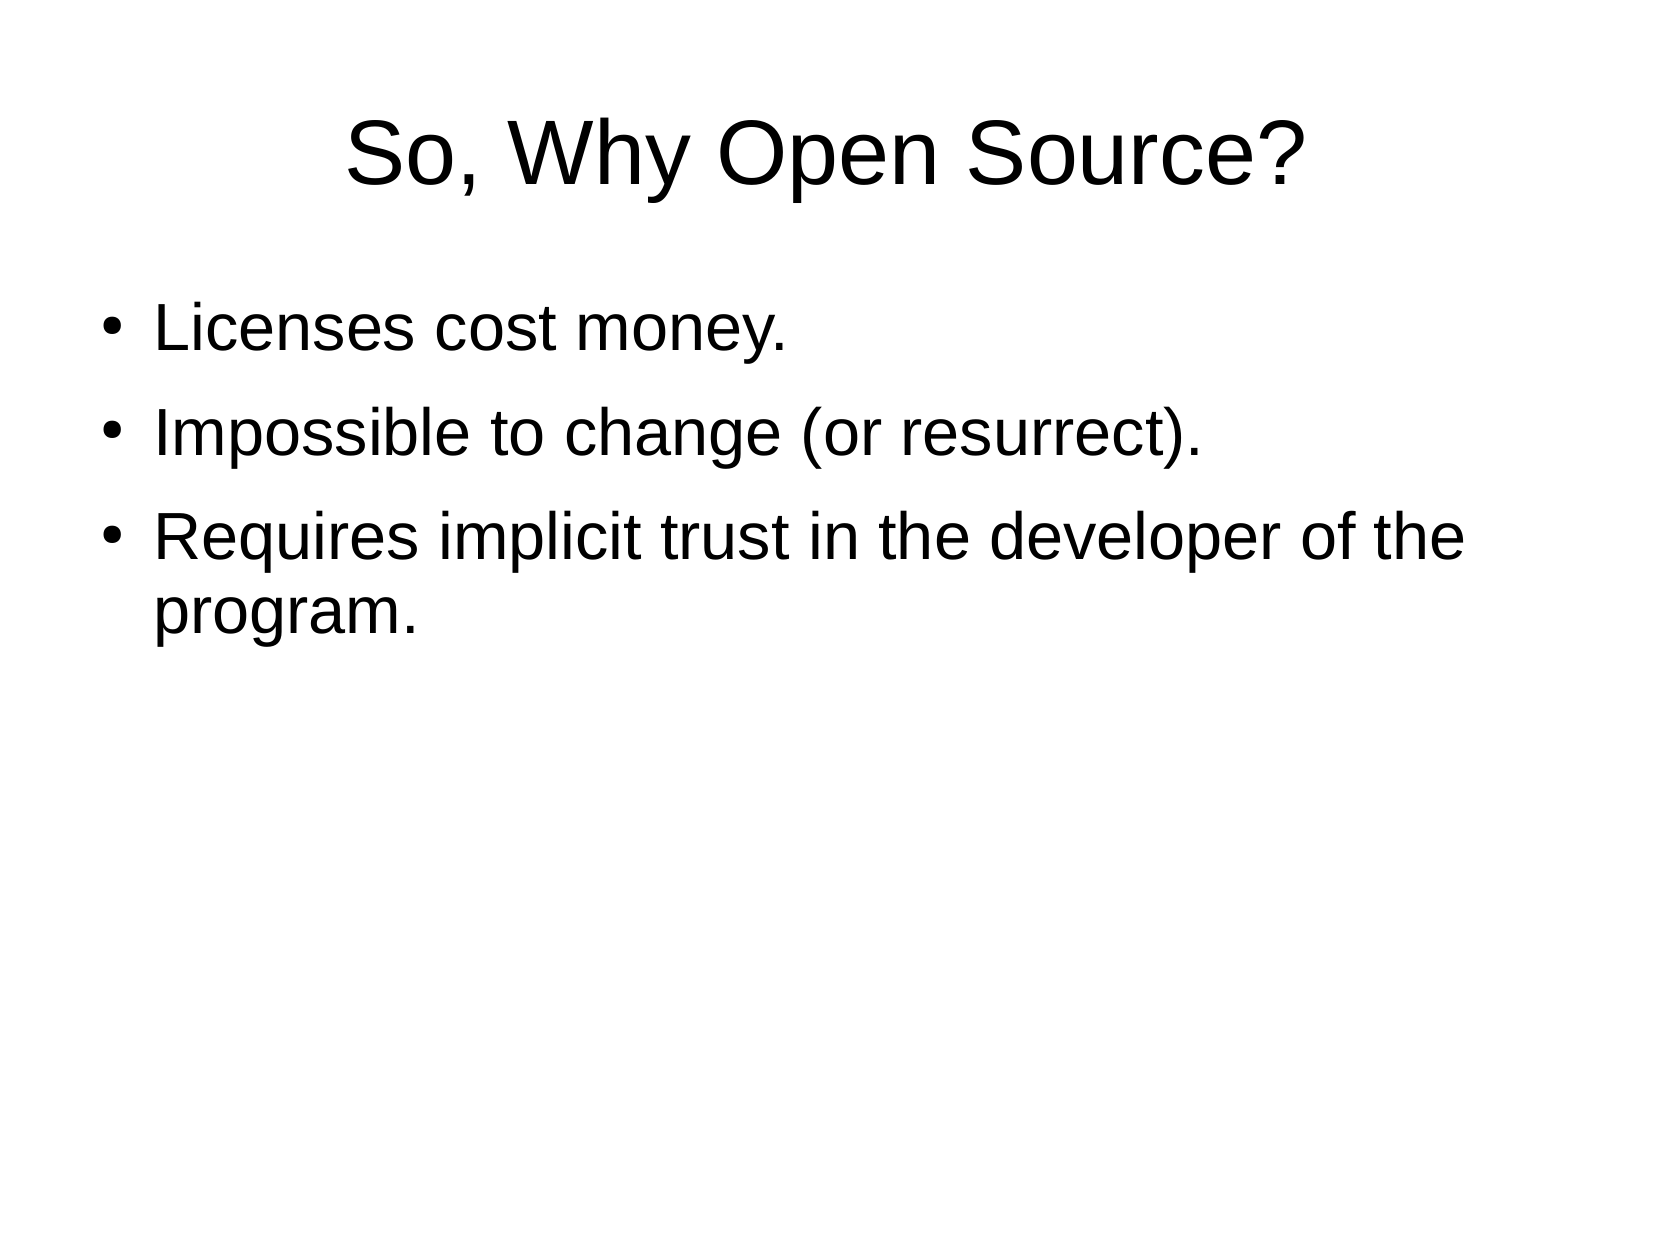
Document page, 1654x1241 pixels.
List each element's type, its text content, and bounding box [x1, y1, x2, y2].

list Licenses cost money. Impossible to change (or resurrect). Requires implicit trust in the developer of the program. [82, 290, 1538, 1010]
title So, Why Open Source? [82, 49, 1571, 257]
